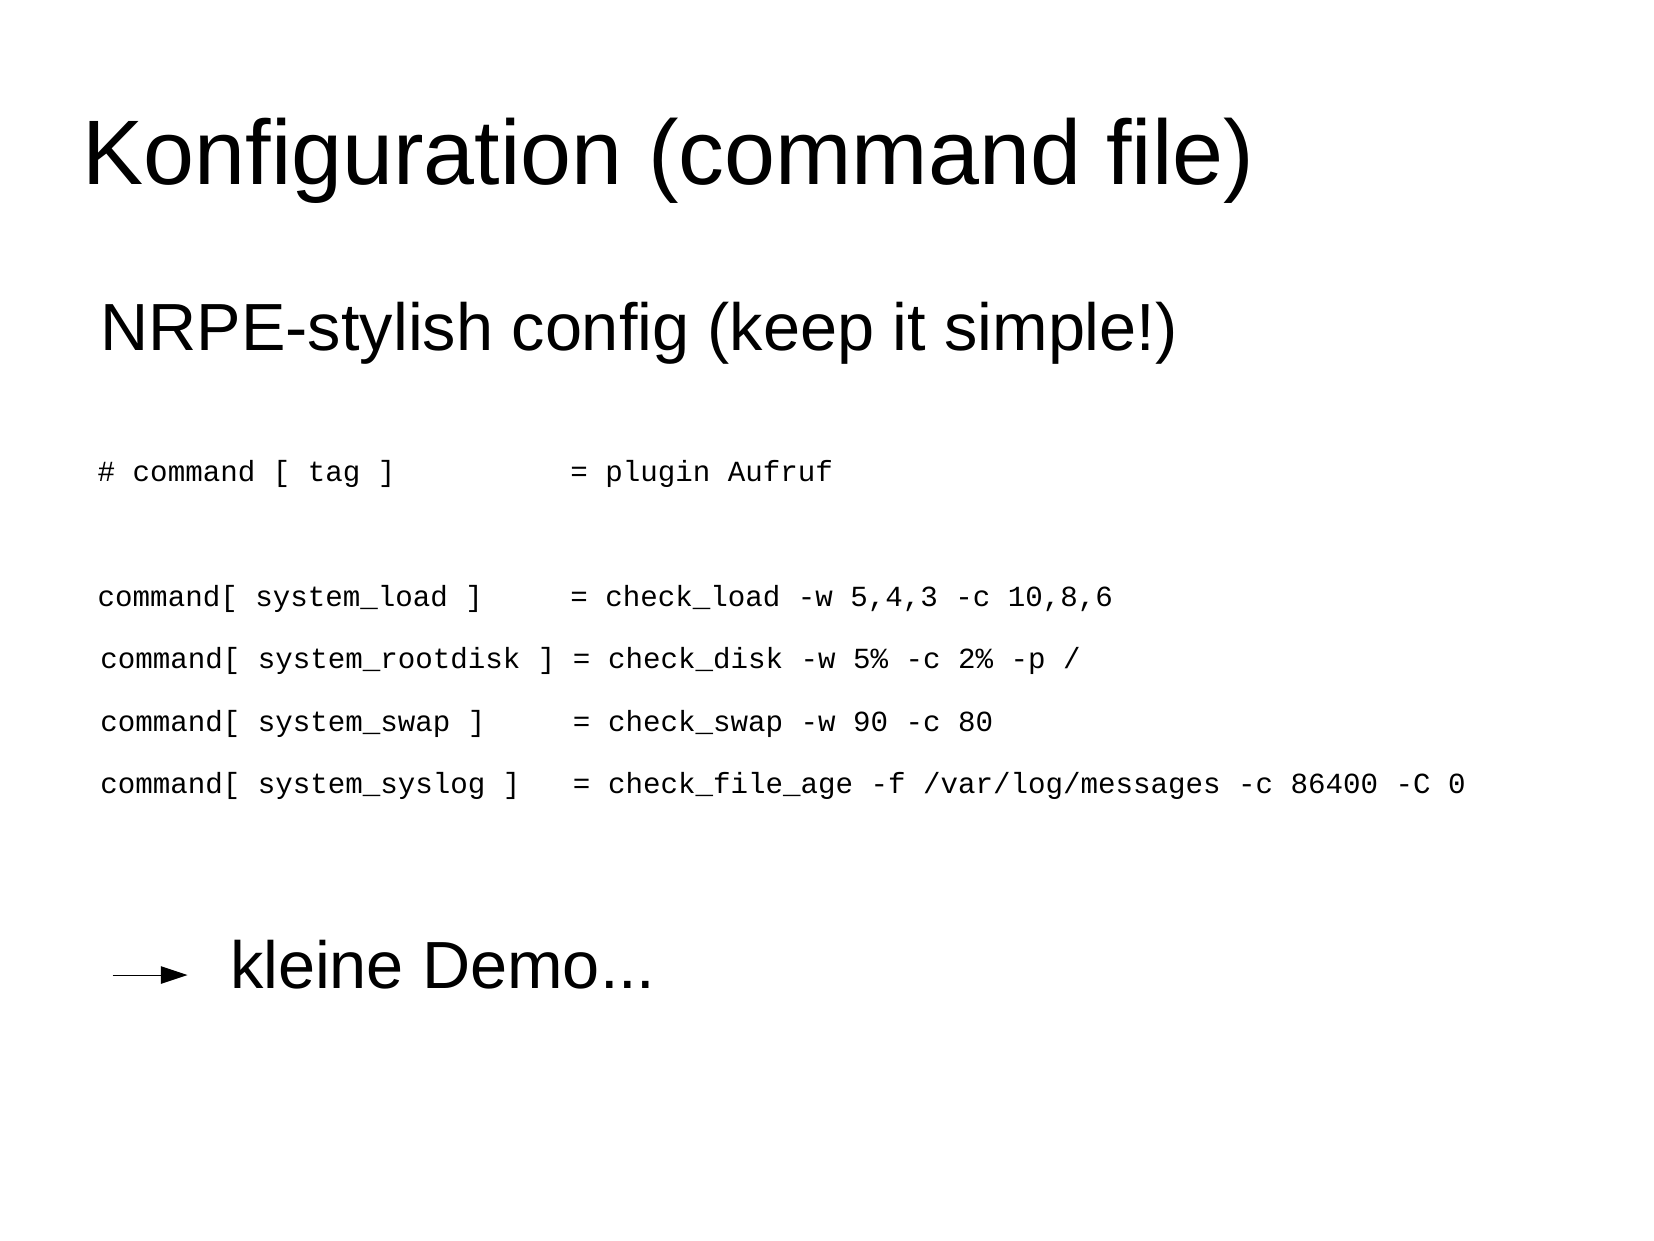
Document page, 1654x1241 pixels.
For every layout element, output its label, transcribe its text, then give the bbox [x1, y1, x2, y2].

title Konfiguration (command file) [82, 56, 1571, 250]
list NRPE-stylish config (keep it simple!) # command [ tag ] = plugin Aufruf command[ system_load ] = check_load -w 5,4,3 -c 10,8,6 command[ system_rootdisk ] = check_disk -w 5% -c 2% -p / command[ system_swap ] = check_swap -w 90 -c 80 command[ system_syslog ] = check_file_age -f /var/log/messages -c 86400 -C 0 kleine Demo... [82, 290, 1571, 1094]
